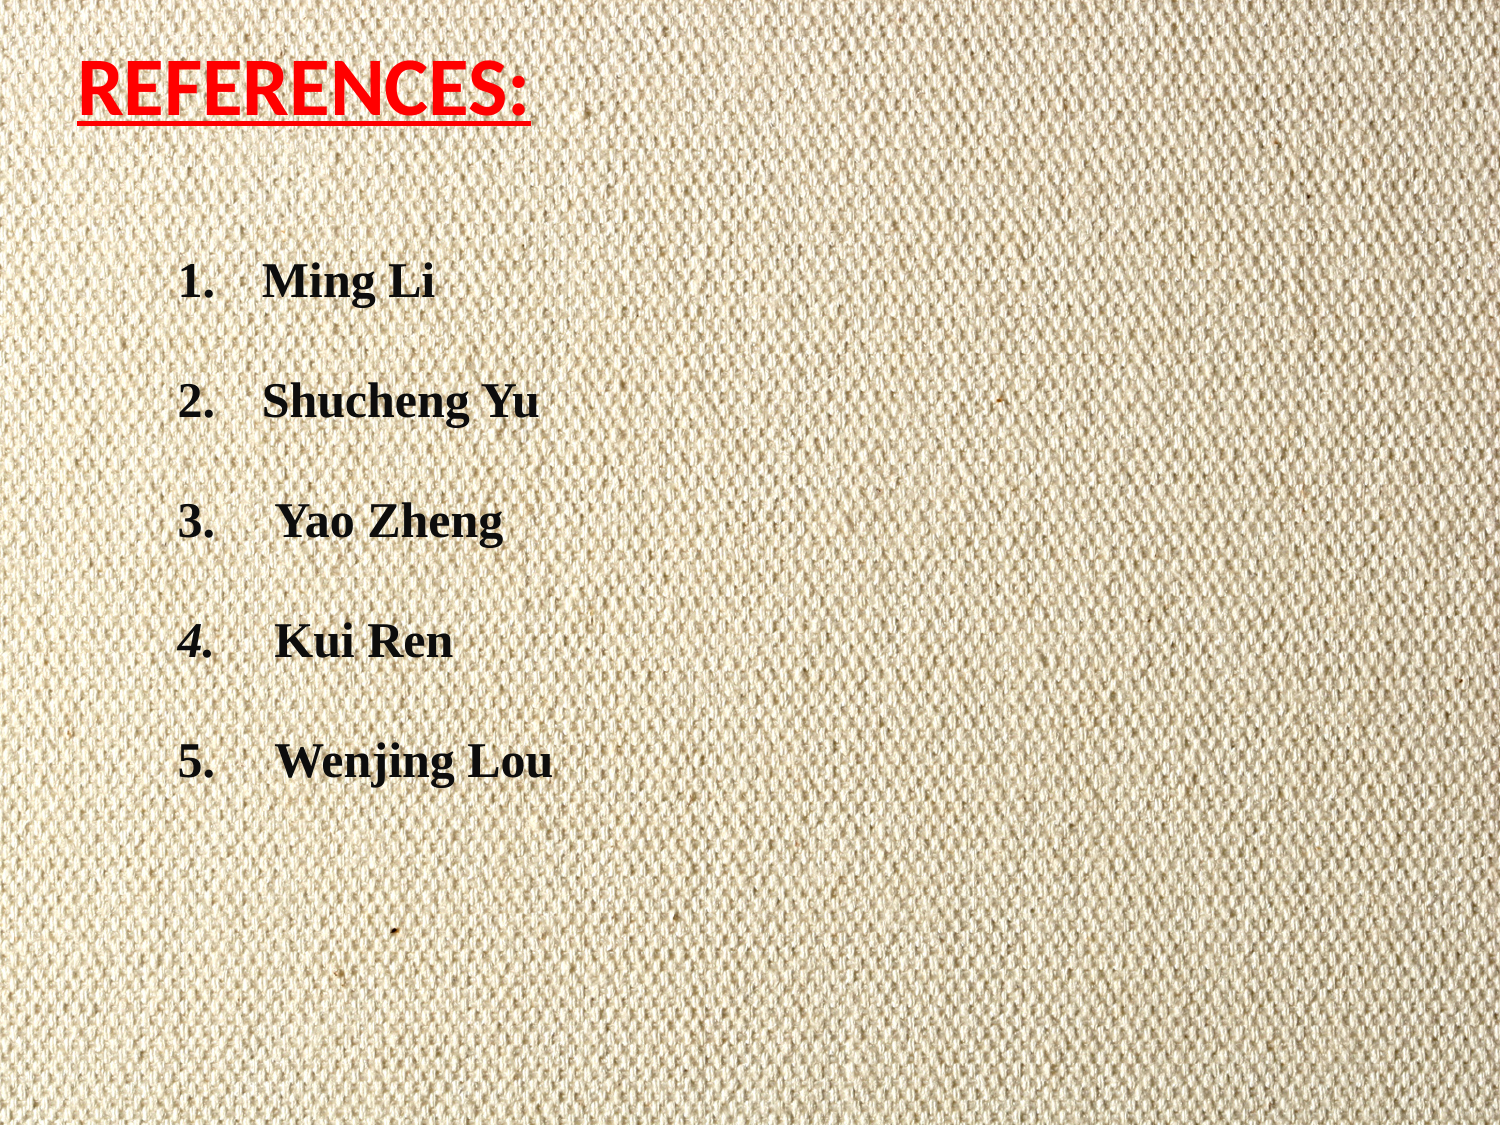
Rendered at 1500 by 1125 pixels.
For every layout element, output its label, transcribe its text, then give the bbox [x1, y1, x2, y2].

text_box Ming Li Shucheng Yu Yao Zheng Kui Ren Wenjing Lou [162, 240, 1500, 796]
picture [0, 0, 1500, 1125]
text_box REFERENCES: [62, 24, 751, 140]
